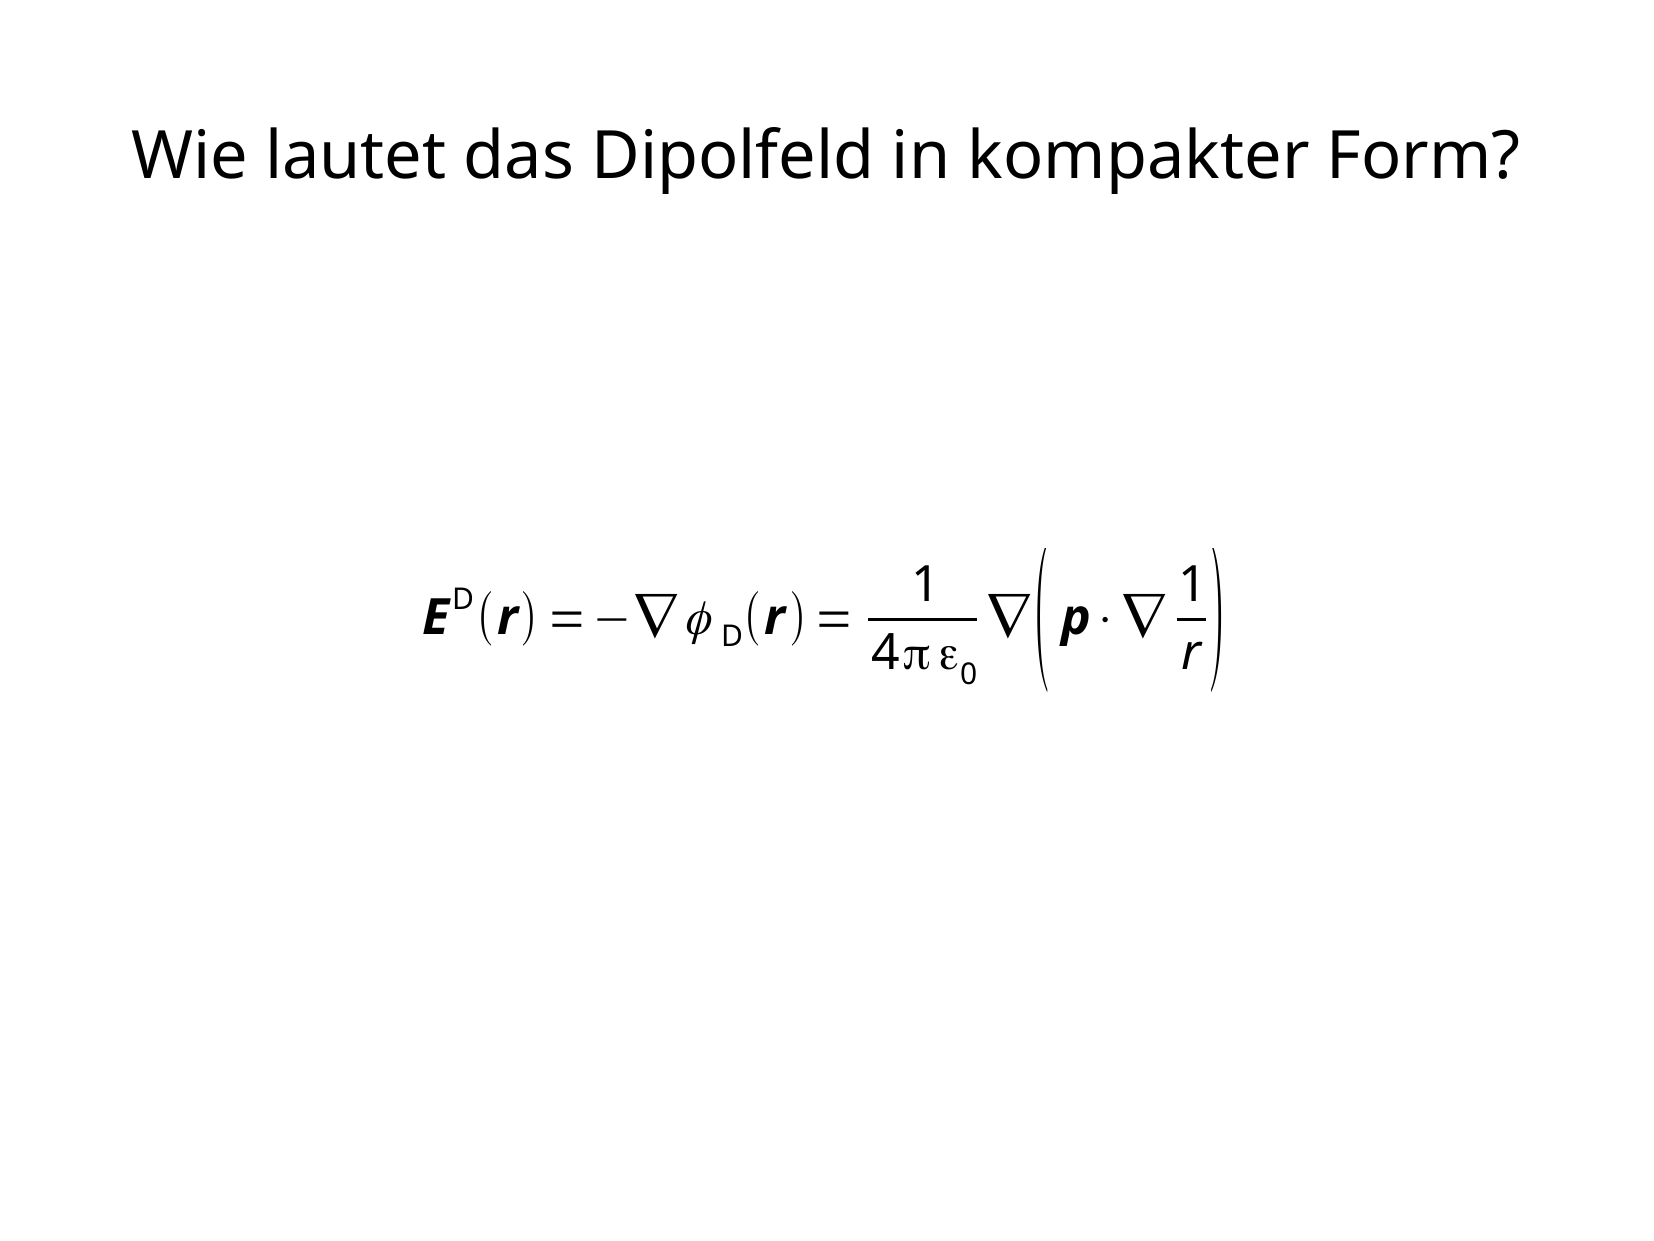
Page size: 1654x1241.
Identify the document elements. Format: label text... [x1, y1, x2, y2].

title Wie lautet das Dipolfeld in kompakter Form? [82, 49, 1571, 257]
chart [414, 548, 1239, 692]
